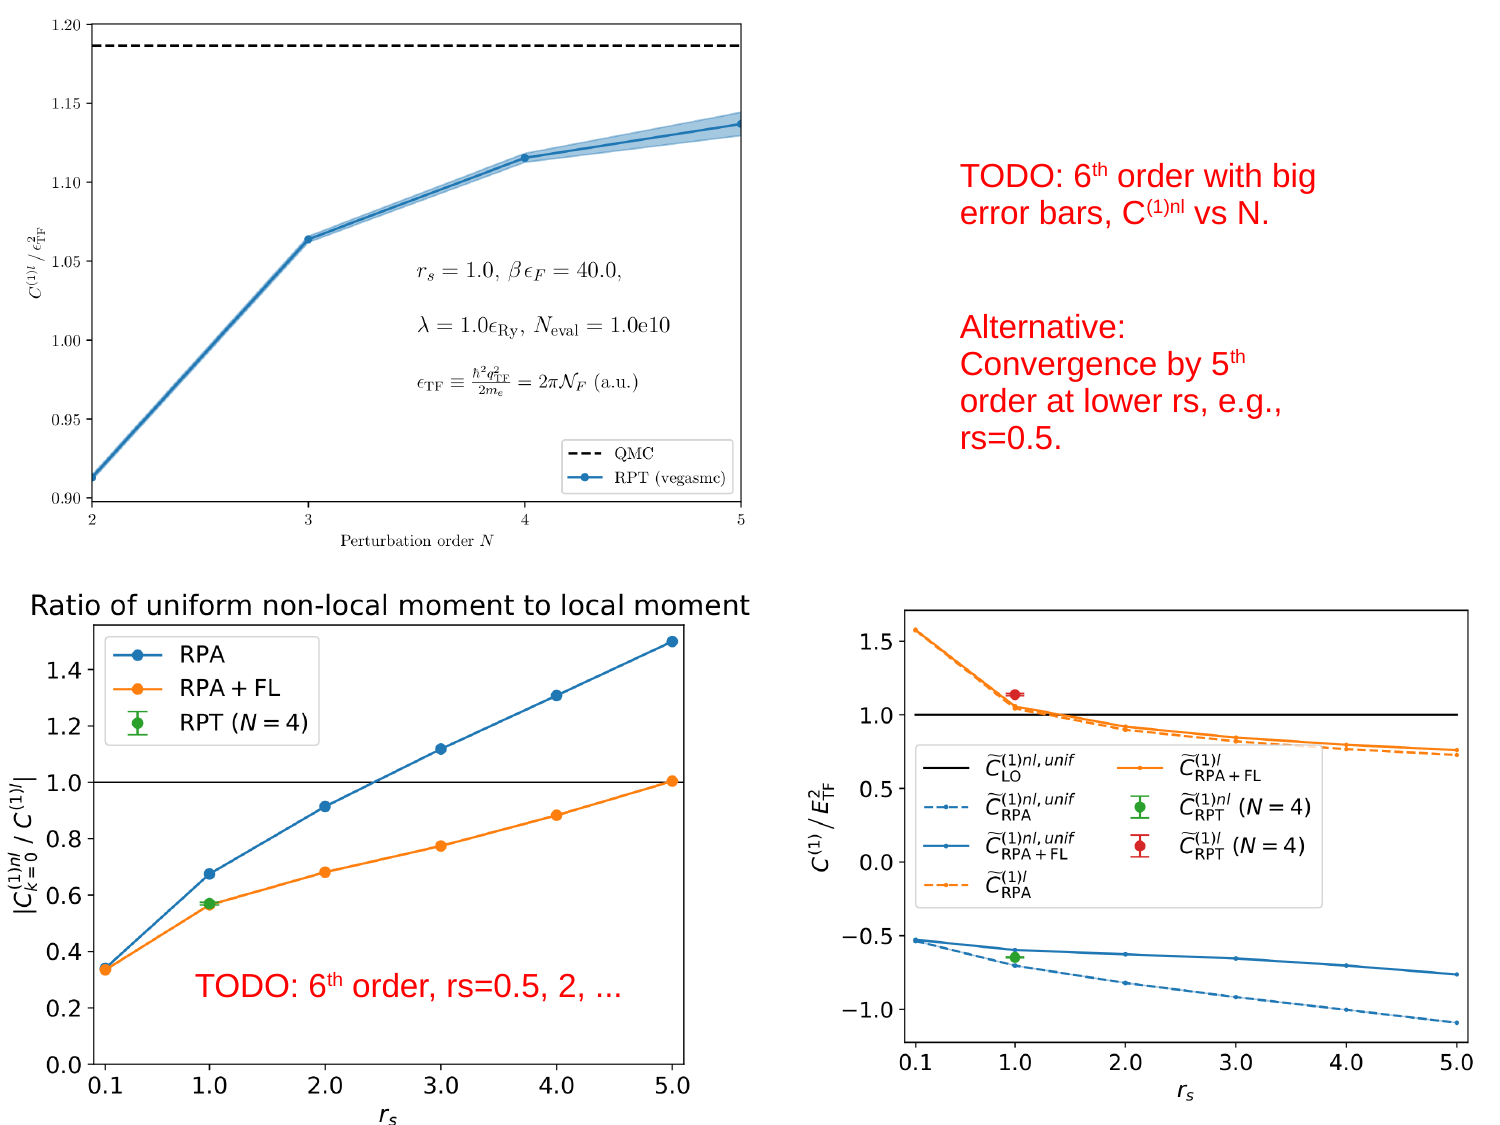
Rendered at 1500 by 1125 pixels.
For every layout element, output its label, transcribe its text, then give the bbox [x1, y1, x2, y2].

text_box Alternative: Convergence by 5th order at lower rs, e.g., rs=0.5. [945, 300, 1336, 465]
picture [0, 3, 758, 1125]
picture [780, 587, 1496, 1125]
text_box TODO: 6th order, rs=0.5, 2, ... [180, 960, 646, 1081]
text_box TODO: 6th order with big error bars, C(1)nl vs N. [945, 149, 1336, 271]
